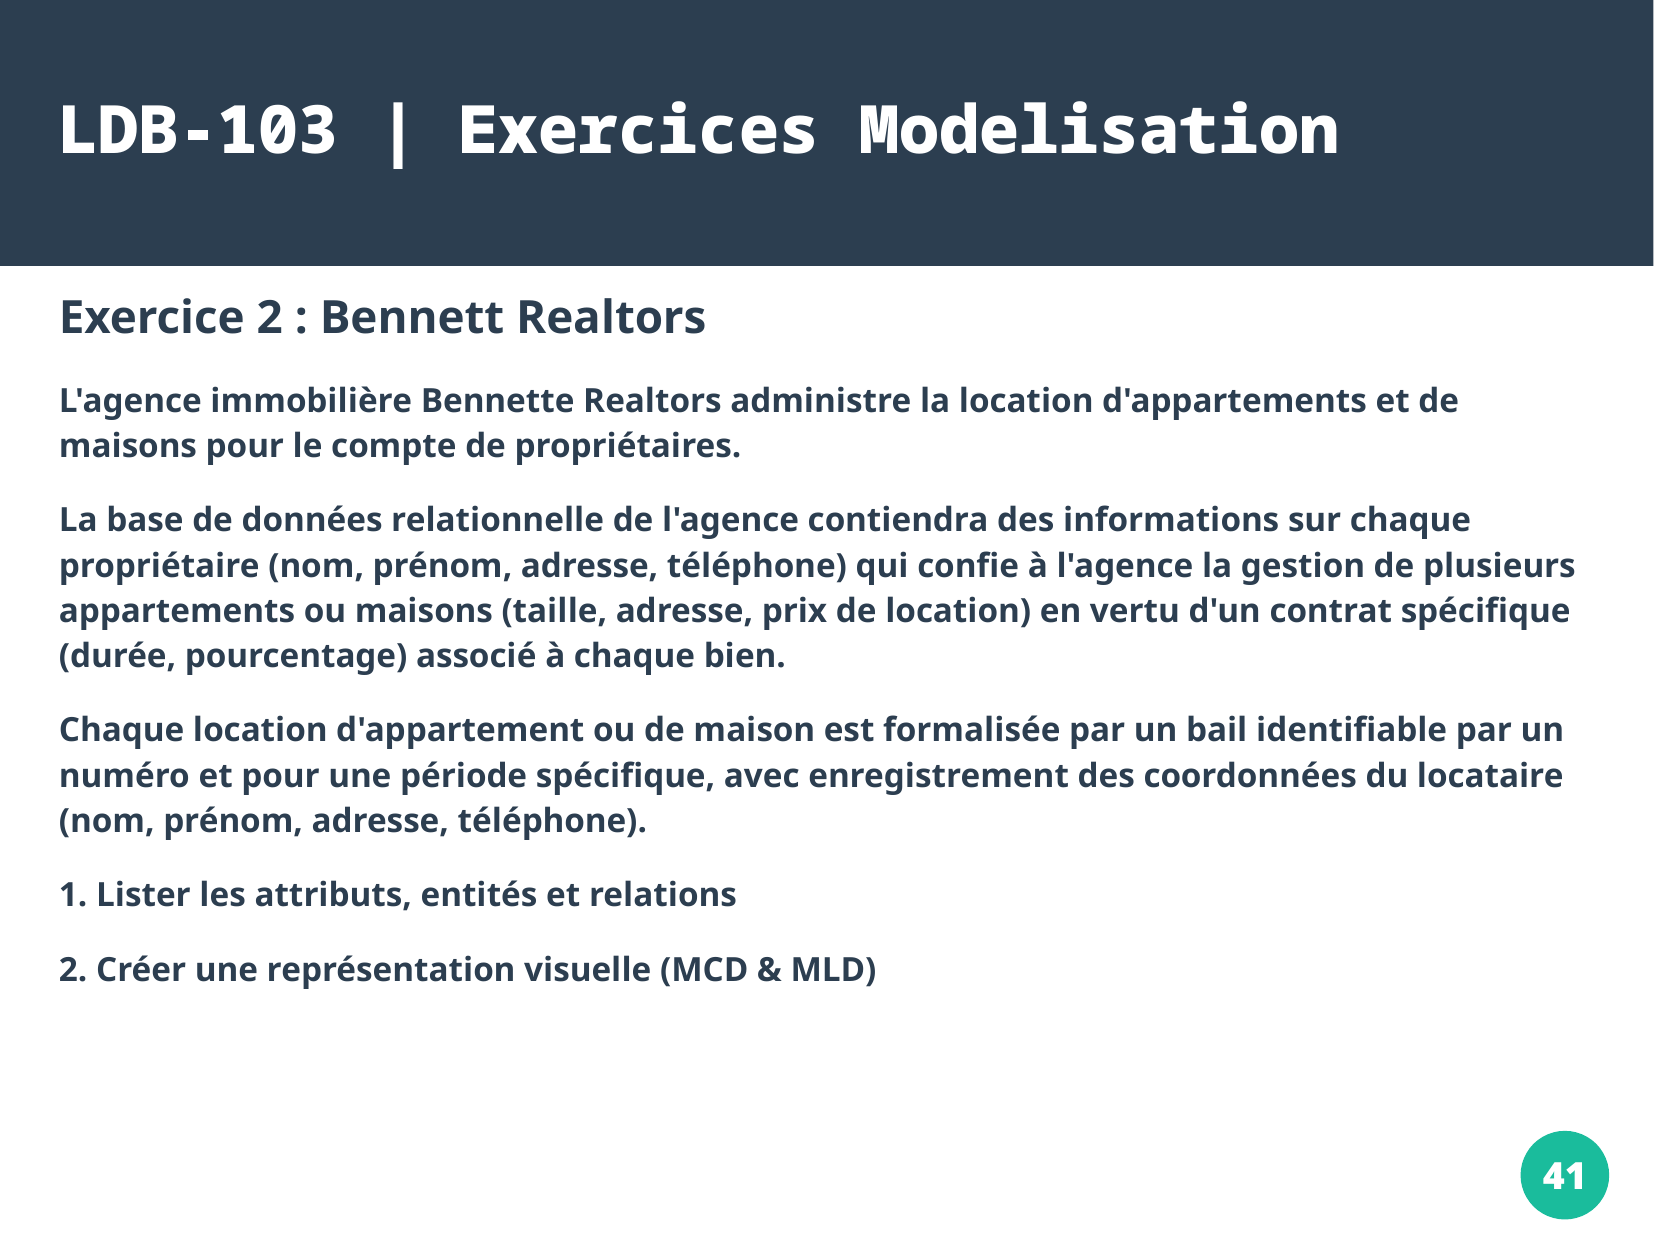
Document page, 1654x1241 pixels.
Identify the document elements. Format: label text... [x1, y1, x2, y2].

list Exercice 2 : Bennett Realtors L'agence immobilière Bennette Realtors administre la location d'appartements et de maisons pour le compte de propriétaires. La base de données relationnelle de l'agence contiendra des informations sur chaque propriétaire (nom, prénom, adresse, téléphone) qui confie à l'agence la gestion de plusieurs appartements ou maisons (taille, adresse, prix de location) en vertu d'un contrat spécifique (durée, pourcentage) associé à chaque bien. Chaque location d'appartement ou de maison est formalisée par un bail identifiable par un numéro et pour une période spécifique, avec enregistrement des coordonnées du locataire (nom, prénom, adresse, téléphone). 1. Lister les attributs, entités et relations 2. Créer une représentation visuelle (MCD & MLD) [58, 285, 1595, 1152]
title LDB-103 | Exercices Modelisation [58, 49, 1595, 207]
